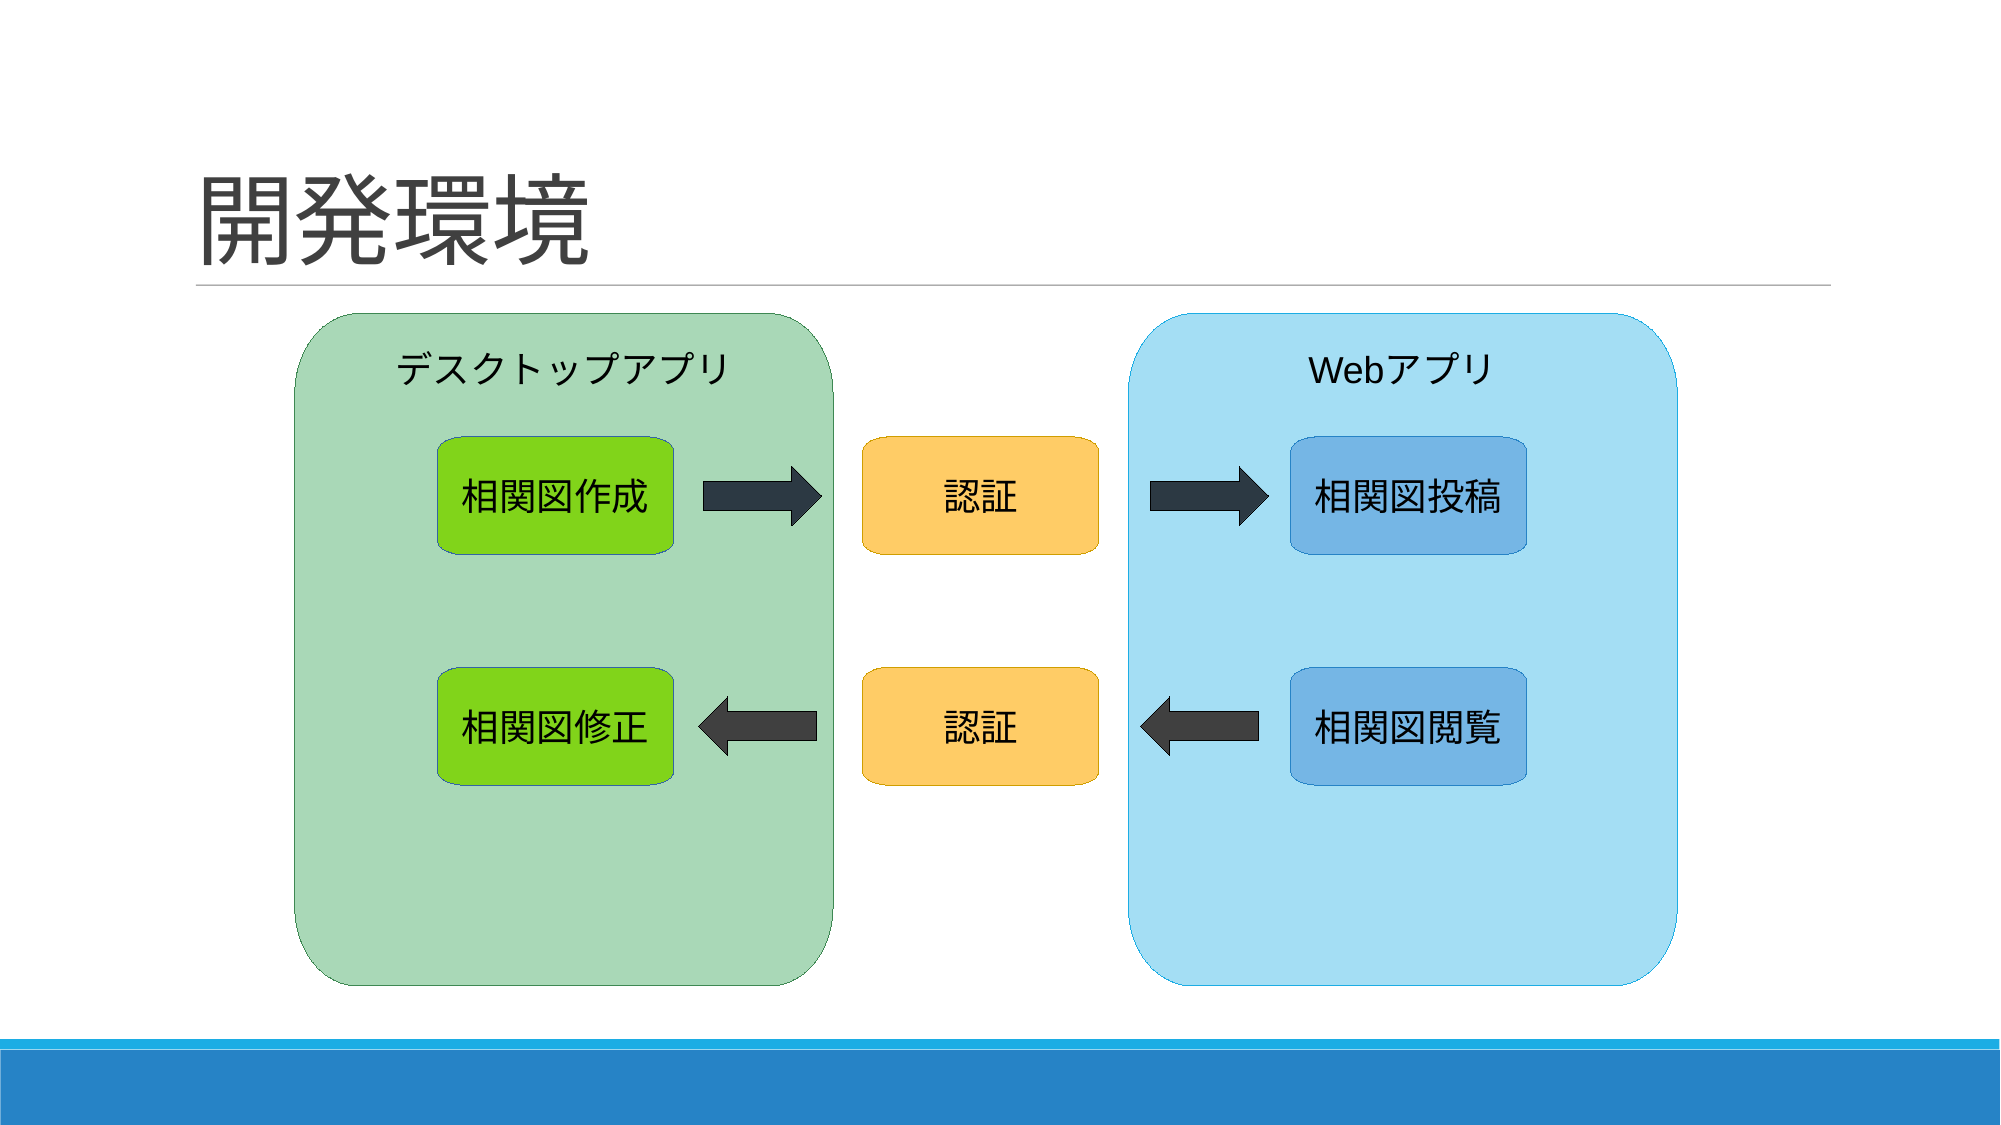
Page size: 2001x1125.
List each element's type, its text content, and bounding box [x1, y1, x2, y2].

text_box 認証 [862, 667, 1099, 786]
text_box Webアプリ [1128, 313, 1678, 986]
text_box 相関図投稿 [1290, 436, 1527, 555]
text_box [703, 466, 822, 526]
text_box デスクトップアプリ [294, 313, 834, 986]
text_box 認証 [862, 436, 1099, 555]
title 開発環境 [180, 47, 1830, 285]
text_box 相関図作成 [437, 436, 674, 555]
text_box 相関図閲覧 [1290, 667, 1527, 786]
text_box [1140, 696, 1259, 756]
text_box 相関図修正 [437, 667, 674, 786]
text_box [698, 696, 817, 756]
text_box [1150, 466, 1269, 526]
